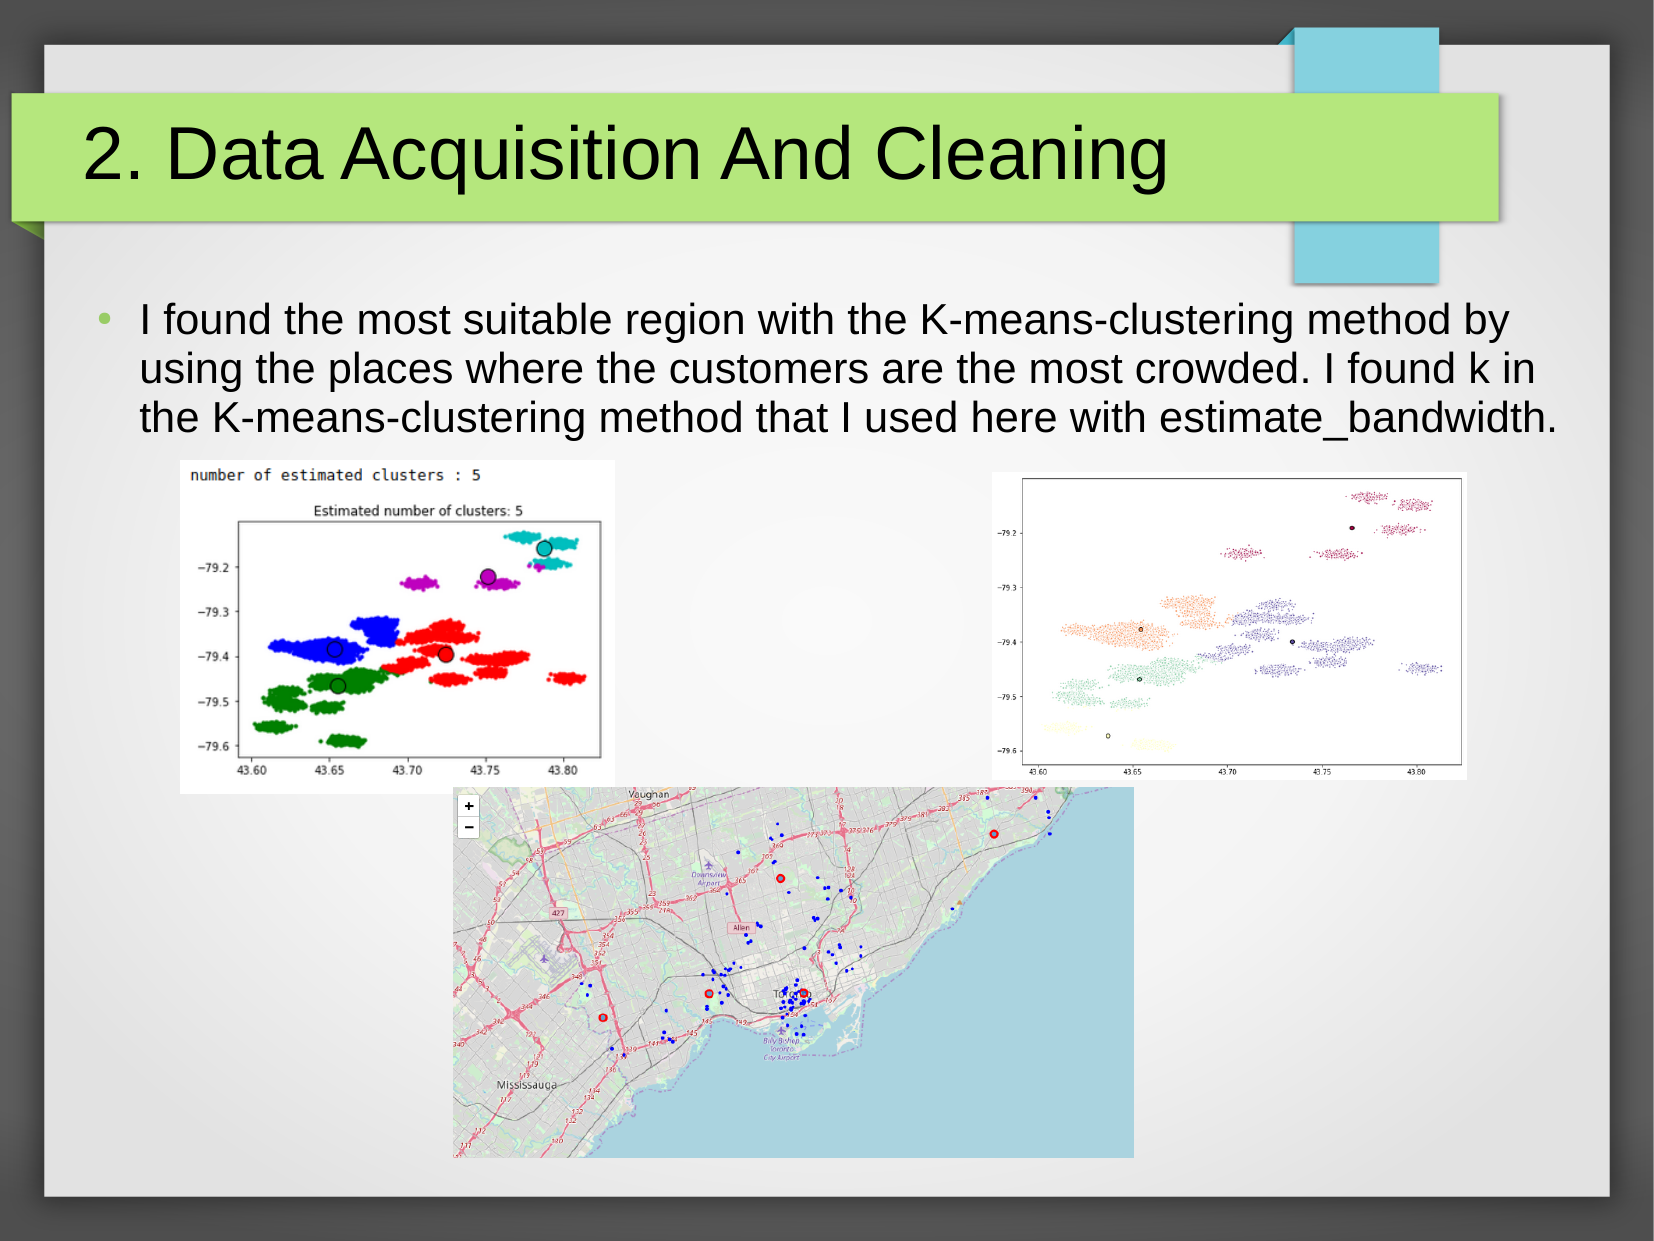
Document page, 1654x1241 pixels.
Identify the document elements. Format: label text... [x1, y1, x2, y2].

list I found the most suitable region with the K-means-clustering method by using the places where the customers are the most crowded. I found k in the K-means-clustering method that I used here with estimate_bandwidth. [82, 295, 1571, 485]
title 2. Data Acquisition And Cleaning [82, 94, 1264, 213]
picture [0, 0, 1654, 1241]
